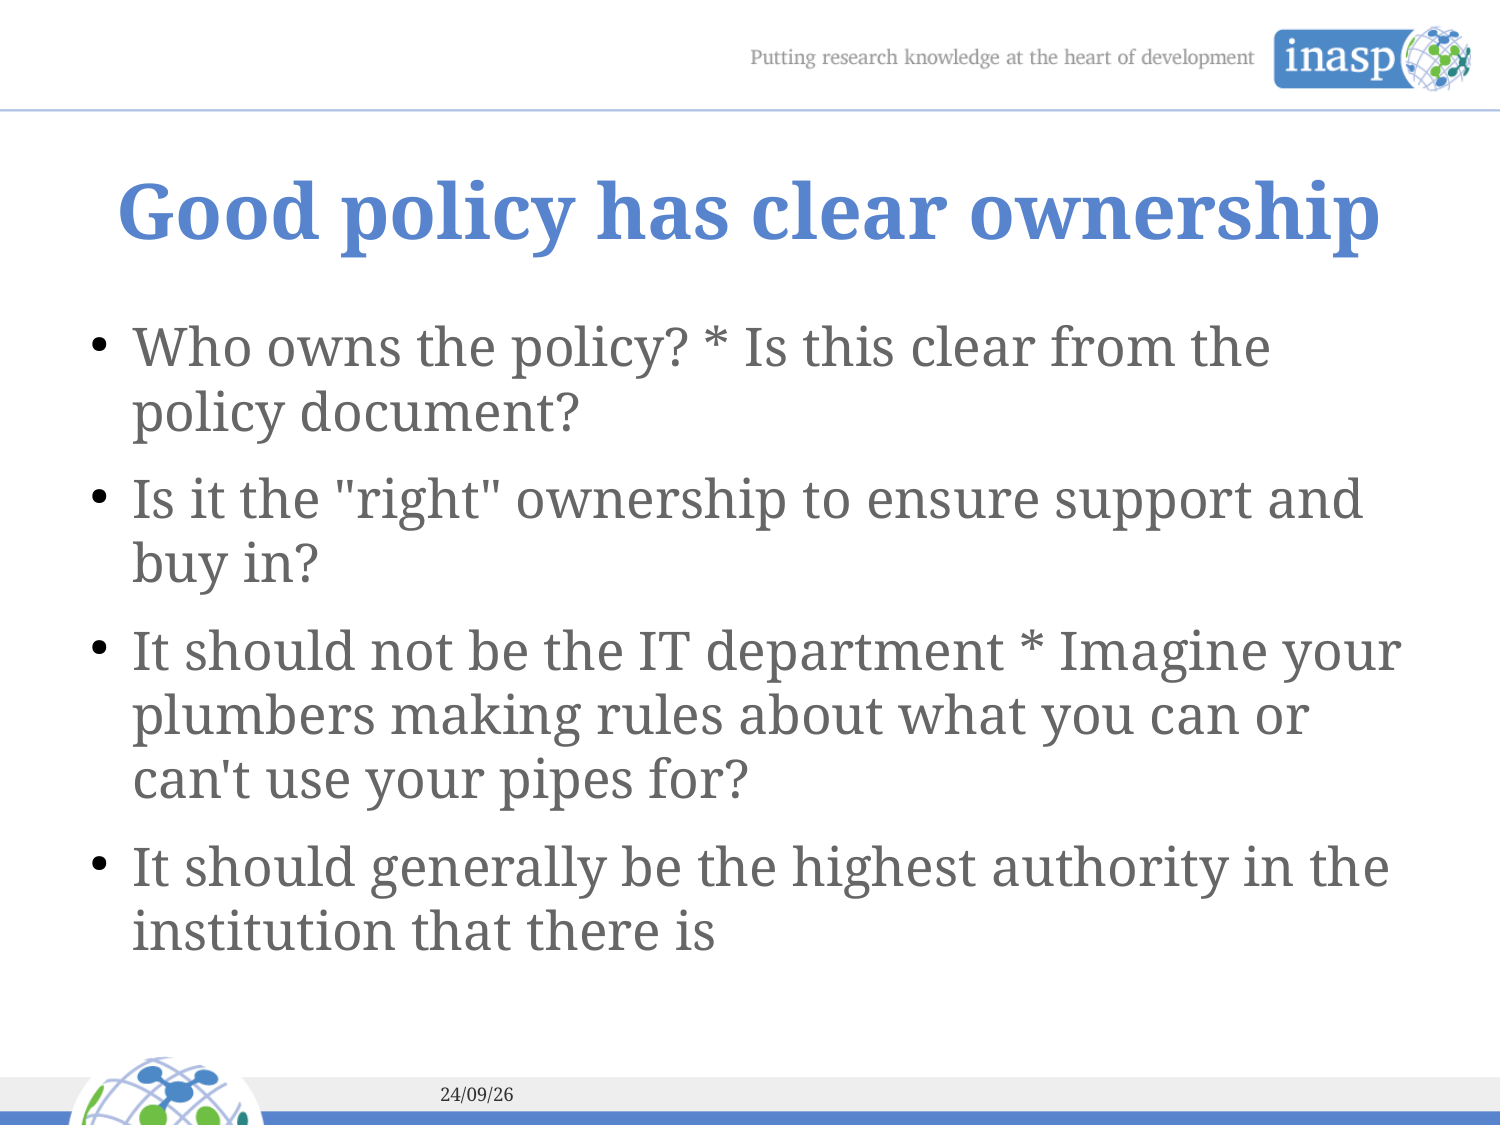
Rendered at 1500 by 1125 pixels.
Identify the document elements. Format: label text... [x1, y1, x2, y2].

list Who owns the policy? * Is this clear from the policy document? Is it the "right" ownership to ensure support and buy in? It should not be the IT department * Imagine your plumbers making rules about what you can or can't use your pipes for? It should generally be the highest authority in the institution that there is [75, 313, 1426, 967]
picture [0, 0, 1500, 1125]
title Good policy has clear ownership [75, 129, 1426, 313]
